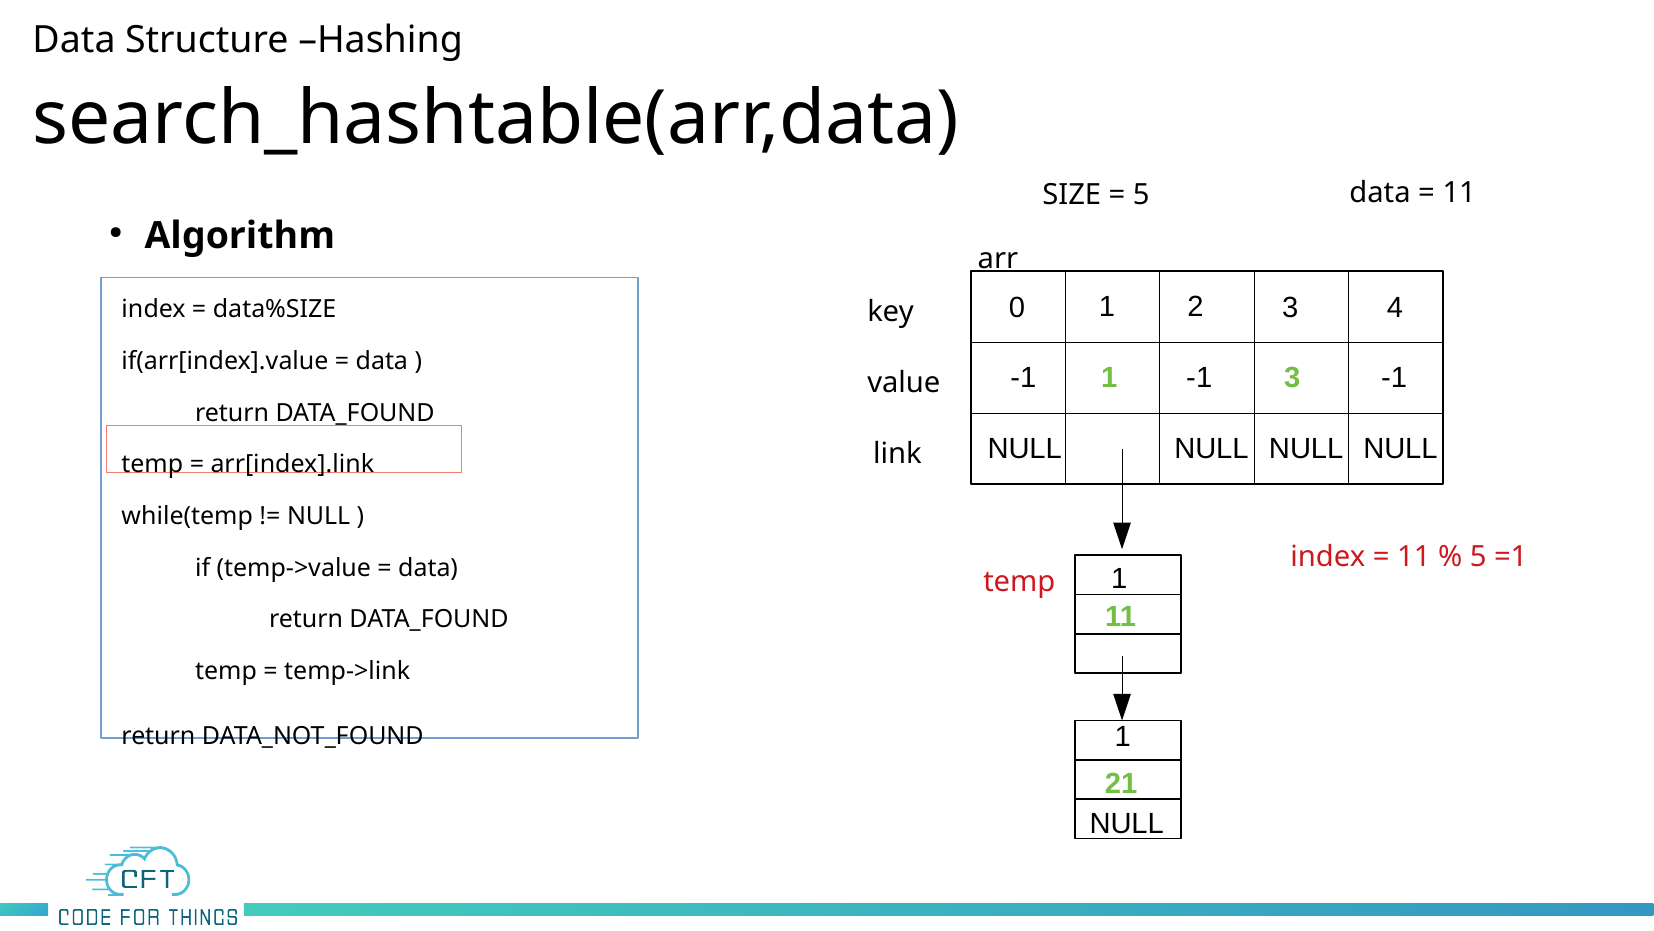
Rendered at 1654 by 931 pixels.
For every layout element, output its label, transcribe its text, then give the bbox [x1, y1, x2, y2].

text_box [1066, 343, 1159, 413]
text_box NULL [1254, 424, 1348, 473]
text_box 1 [1099, 712, 1146, 759]
text_box value [852, 353, 1018, 437]
text_box Algorithm [94, 200, 886, 269]
text_box link [858, 424, 973, 474]
text_box [1018, 414, 1065, 424]
text_box SIZE = 5 [1027, 166, 1205, 216]
text_box [1066, 271, 1159, 342]
text_box [1146, 720, 1182, 839]
text_box 1 [1086, 353, 1142, 402]
text_box [1255, 414, 1348, 424]
text_box [1160, 343, 1254, 413]
text_box 21 [1090, 759, 1170, 808]
text_box index = 11 % 5 =1 [1275, 527, 1583, 578]
text_box -1 [995, 353, 1052, 402]
text_box key [852, 283, 1018, 353]
text_box [970, 473, 1065, 484]
text_box [1160, 271, 1254, 342]
text_box [1349, 473, 1444, 484]
text_box index = data%SIZE if(arr[index].value = data ) return DATA_FOUND temp = arr[index].link while(temp != NULL ) if (temp->value = data) return DATA_FOUND temp = temp->link return DATA_NOT_FOUND [106, 283, 798, 839]
text_box 0 [994, 283, 1041, 332]
text_box -1 [1366, 353, 1422, 402]
text_box data = 11 [1334, 164, 1512, 214]
text_box 2 [1172, 282, 1219, 331]
text_box NULL [972, 424, 1077, 473]
text_box [1349, 343, 1444, 413]
text_box [1066, 414, 1159, 484]
picture [59, 846, 237, 925]
text_box [1255, 473, 1348, 484]
text_box NULL [1159, 424, 1254, 473]
text_box 3 [1267, 283, 1314, 331]
text_box 1 [1084, 282, 1131, 331]
text_box arr [963, 230, 1141, 280]
text_box [1349, 414, 1444, 424]
text_box 4 [1372, 283, 1419, 331]
text_box 1 [1097, 554, 1143, 592]
text_box [1074, 603, 1182, 674]
text_box [100, 277, 638, 739]
text_box temp [968, 553, 1097, 603]
text_box [1143, 555, 1182, 592]
text_box [1074, 720, 1099, 799]
title Data Structure –Hashing search_hashtable(arr,data) [32, 12, 1630, 166]
text_box NULL [1074, 799, 1179, 847]
text_box [1349, 271, 1444, 342]
text_box [1018, 343, 1065, 413]
text_box [1255, 271, 1348, 342]
text_box [1160, 473, 1254, 484]
text_box -1 [1171, 353, 1228, 402]
text_box 11 [1090, 592, 1199, 640]
text_box 3 [1269, 353, 1325, 402]
text_box [1160, 414, 1254, 424]
text_box NULL [1348, 424, 1453, 473]
text_box [1255, 343, 1348, 413]
text_box [970, 280, 1065, 342]
